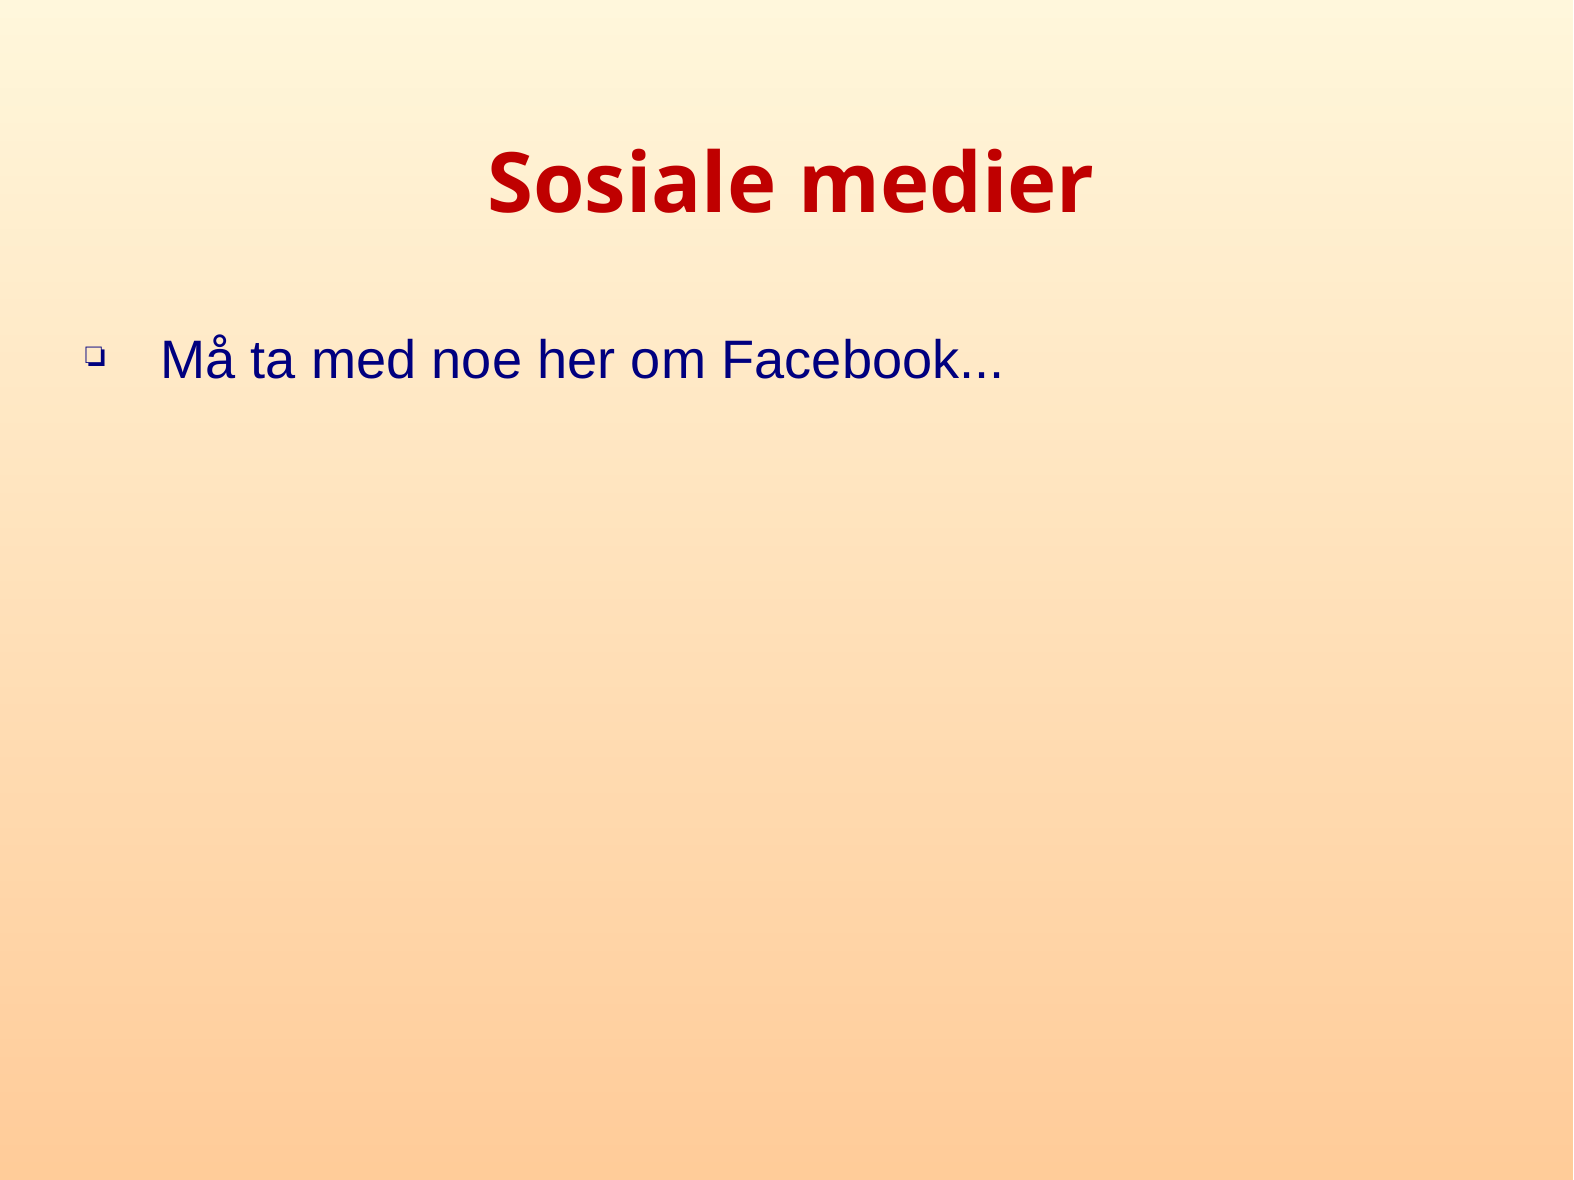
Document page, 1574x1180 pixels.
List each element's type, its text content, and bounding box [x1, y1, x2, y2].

list Må ta med noe her om Facebook... [85, 336, 1539, 1170]
title Sosiale medier [39, 54, 1543, 309]
